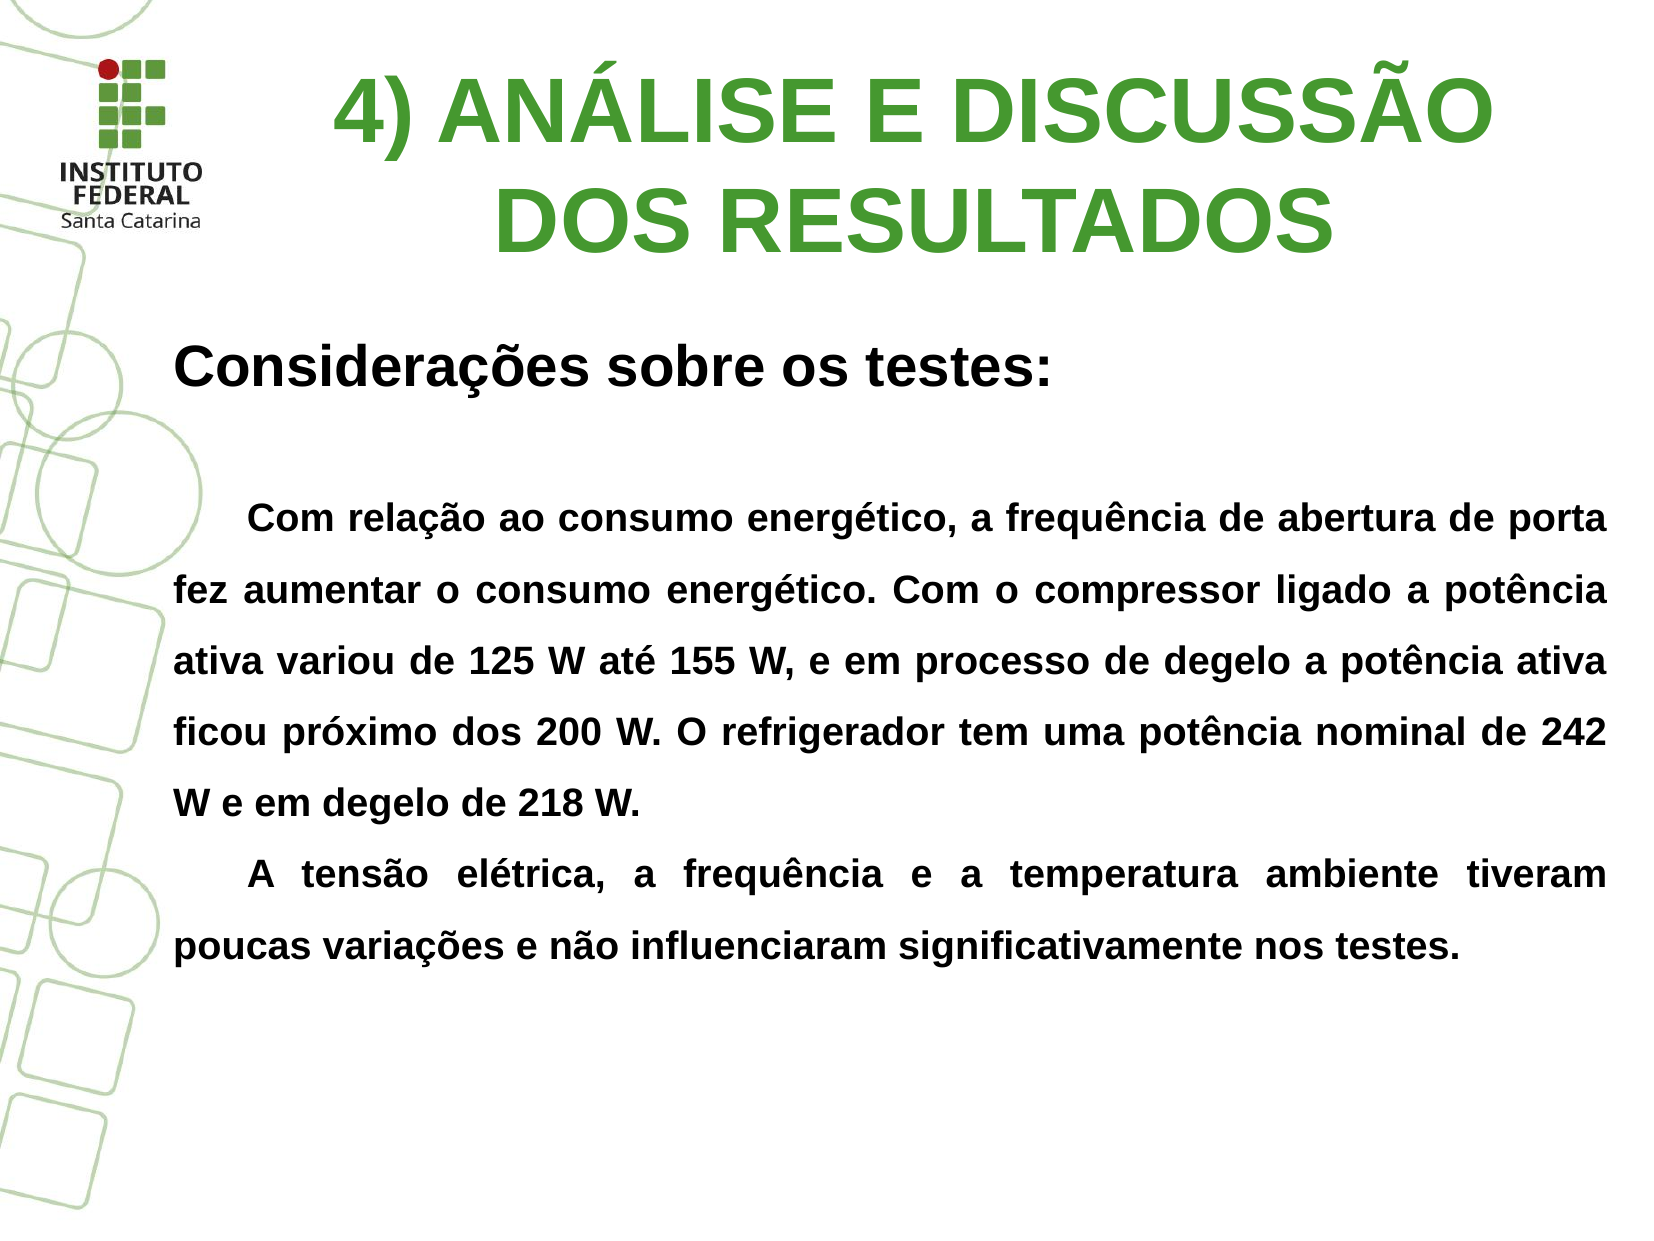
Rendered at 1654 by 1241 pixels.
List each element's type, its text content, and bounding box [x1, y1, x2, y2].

picture [0, 0, 1654, 1241]
list Considerações sobre os testes: Com relação ao consumo energético, a frequência de abertura de porta fez aumentar o consumo energético. Com o compressor ligado a potência ativa variou de 125 W até 155 W, e em processo de degelo a potência ativa ficou próximo dos 200 W. O refrigerador tem uma potência nominal de 242 W e em degelo de 218 W. A tensão elétrica, a frequência e a temperatura ambiente tiveram poucas variações e não influenciaram significativamente nos testes. [173, 278, 1609, 1124]
title 4) ANÁLISE E DISCUSSÃO DOS RESULTADOS [259, 50, 1571, 271]
